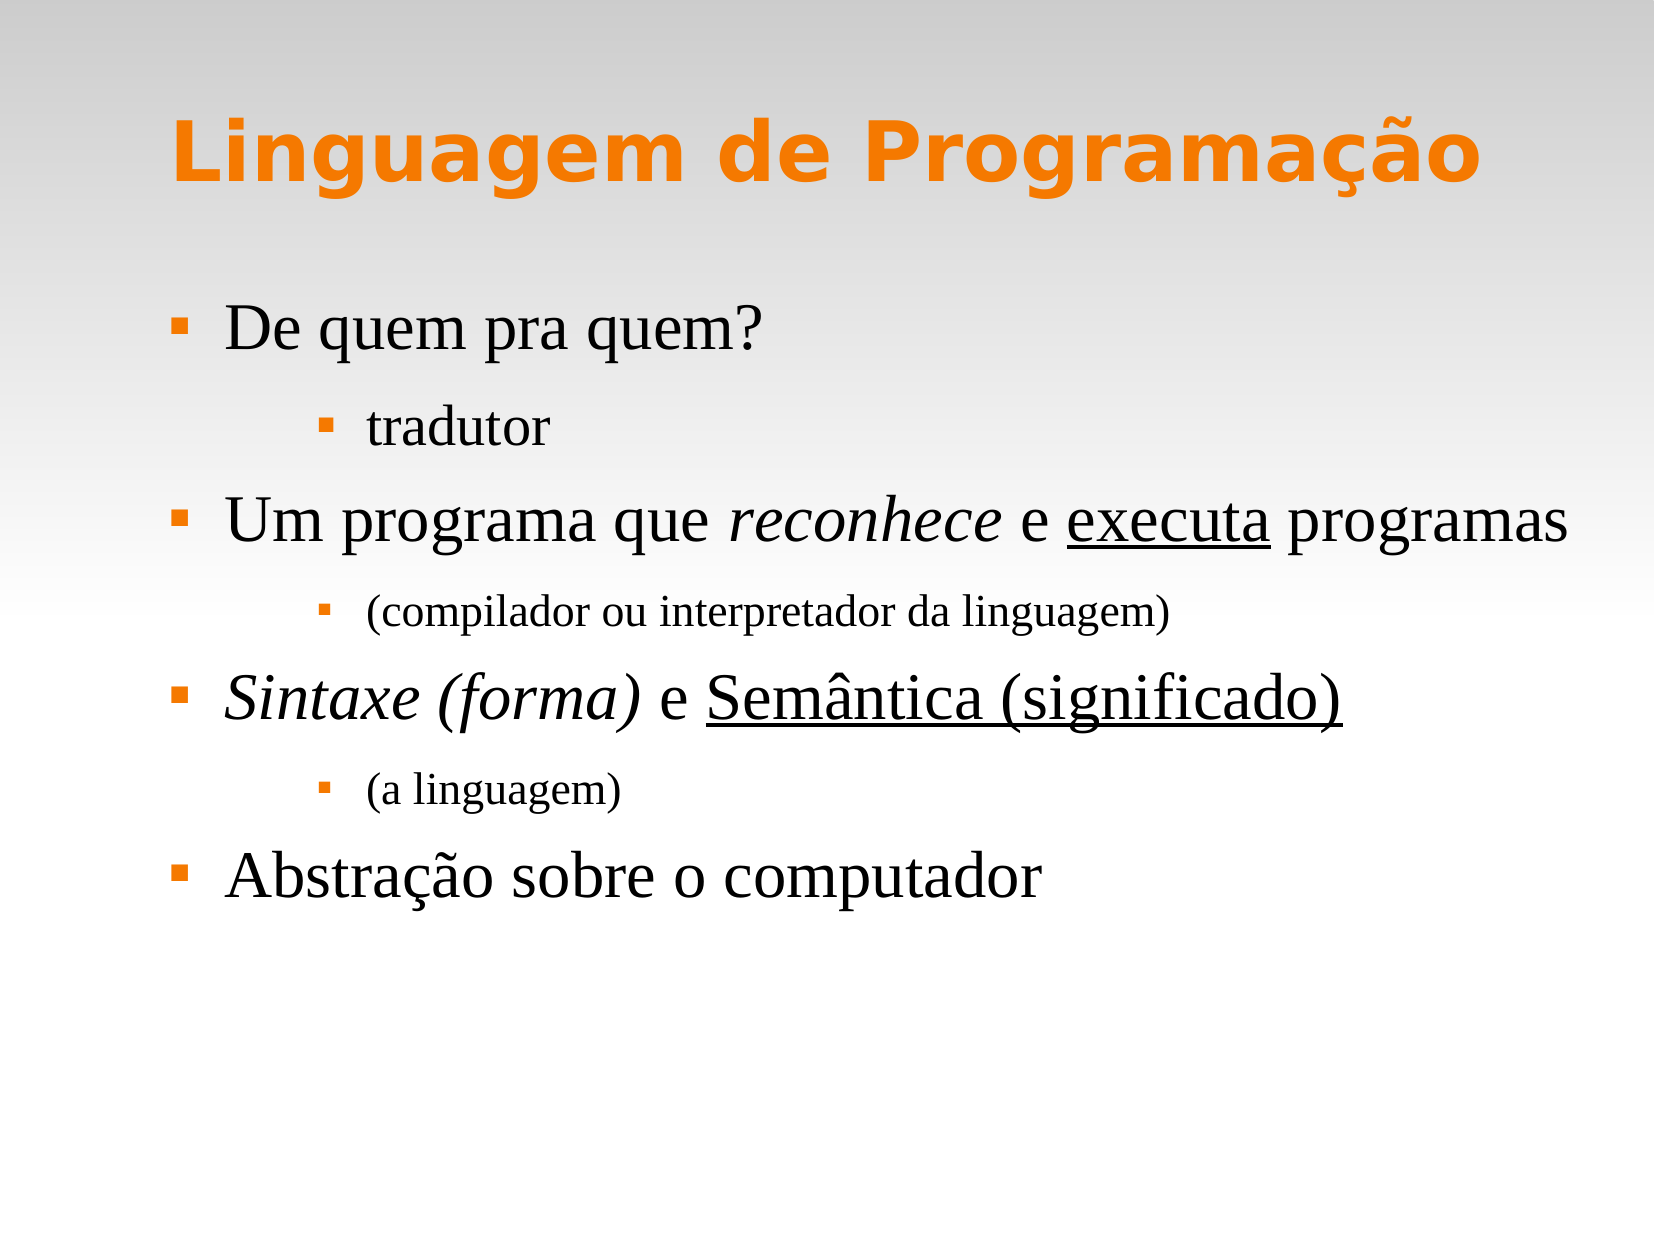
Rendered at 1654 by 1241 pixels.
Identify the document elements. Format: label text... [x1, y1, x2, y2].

title Linguagem de Programação [82, 49, 1571, 257]
list De quem pra quem? tradutor Um programa que reconhece e executa programas (compilador ou interpretador da linguagem) Sintaxe (forma) e Semântica (significado) (a linguagem) Abstração sobre o computador [82, 290, 1571, 1109]
